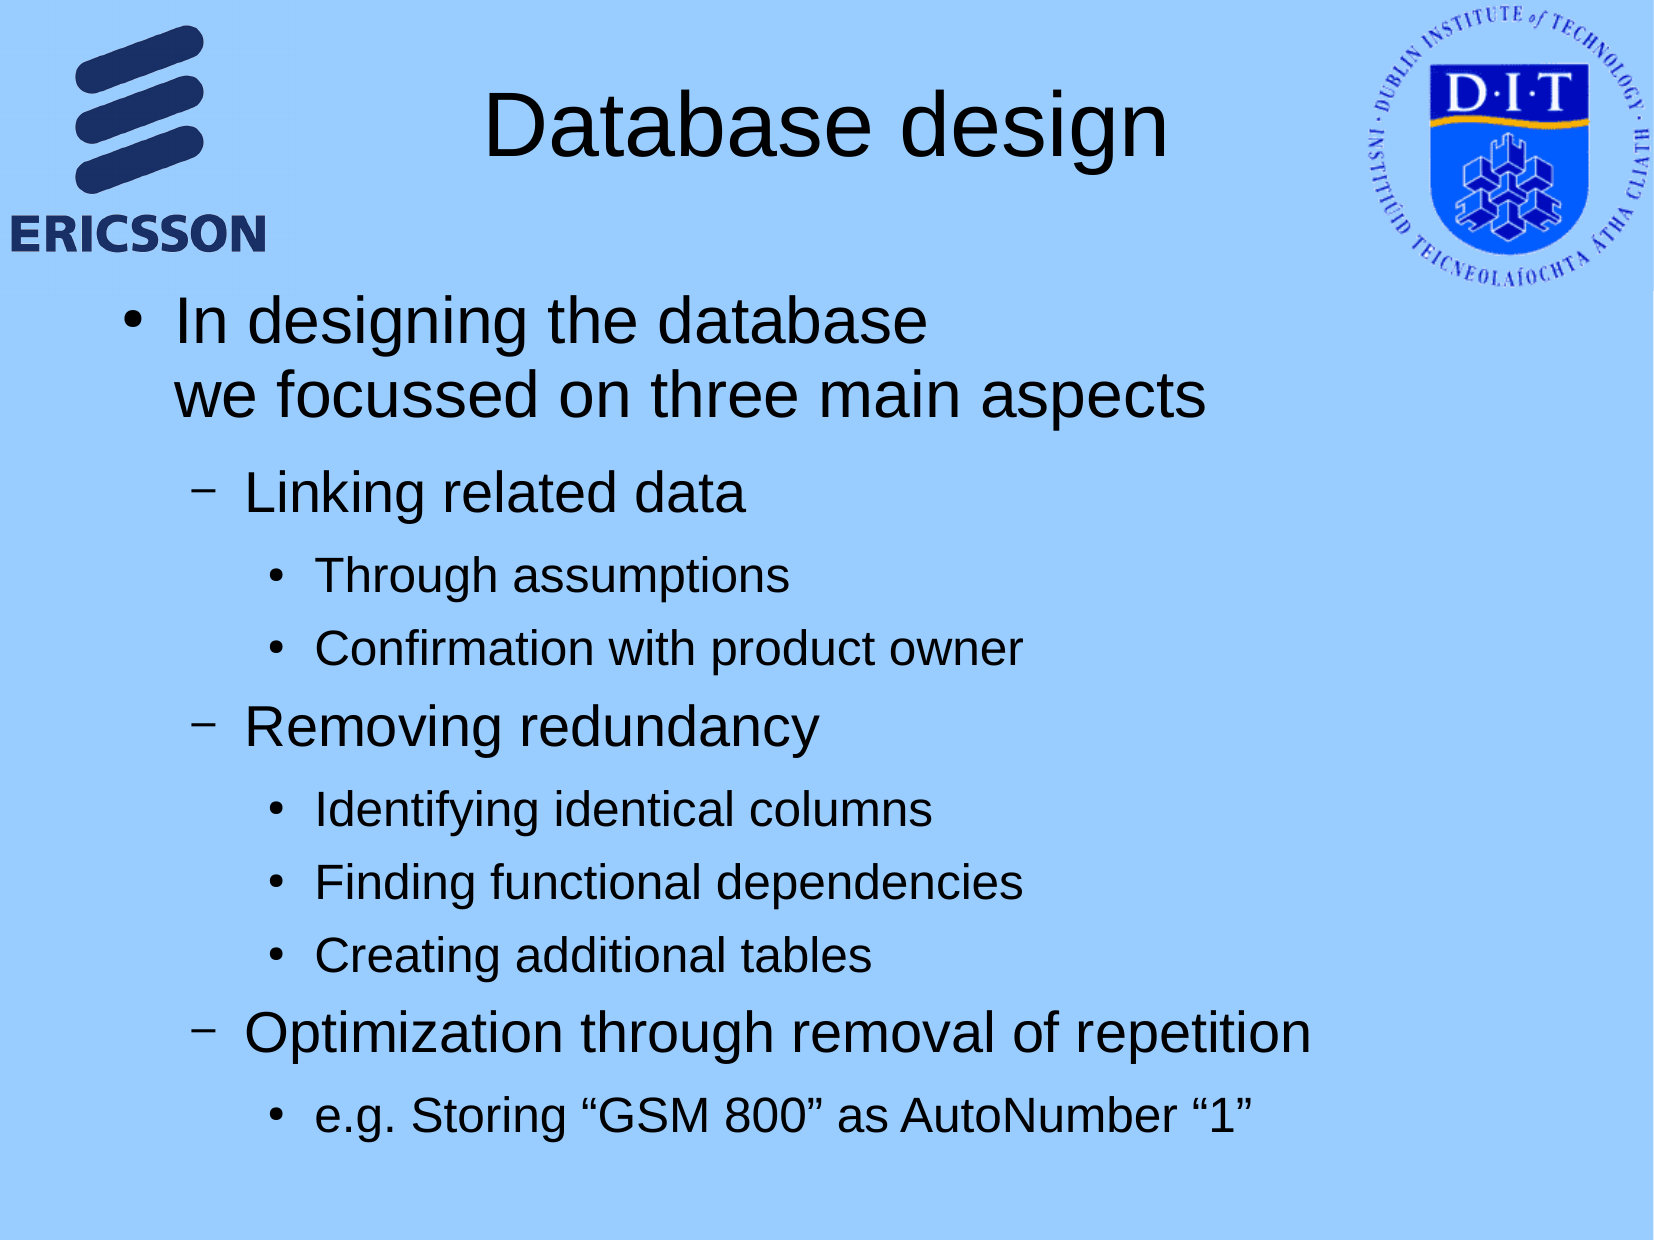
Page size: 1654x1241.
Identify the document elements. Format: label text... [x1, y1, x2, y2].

list In designing the database we focussed on three main aspects Linking related data Through assumptions Confirmation with product owner Removing redundancy Identifying identical columns Finding functional dependencies Creating additional tables Optimization through removal of repetition e.g. Storing “GSM 800” as AutoNumber “1” [103, 283, 1560, 1145]
title Database design [82, 49, 1571, 201]
picture [1364, 0, 1654, 291]
picture [0, 0, 296, 296]
